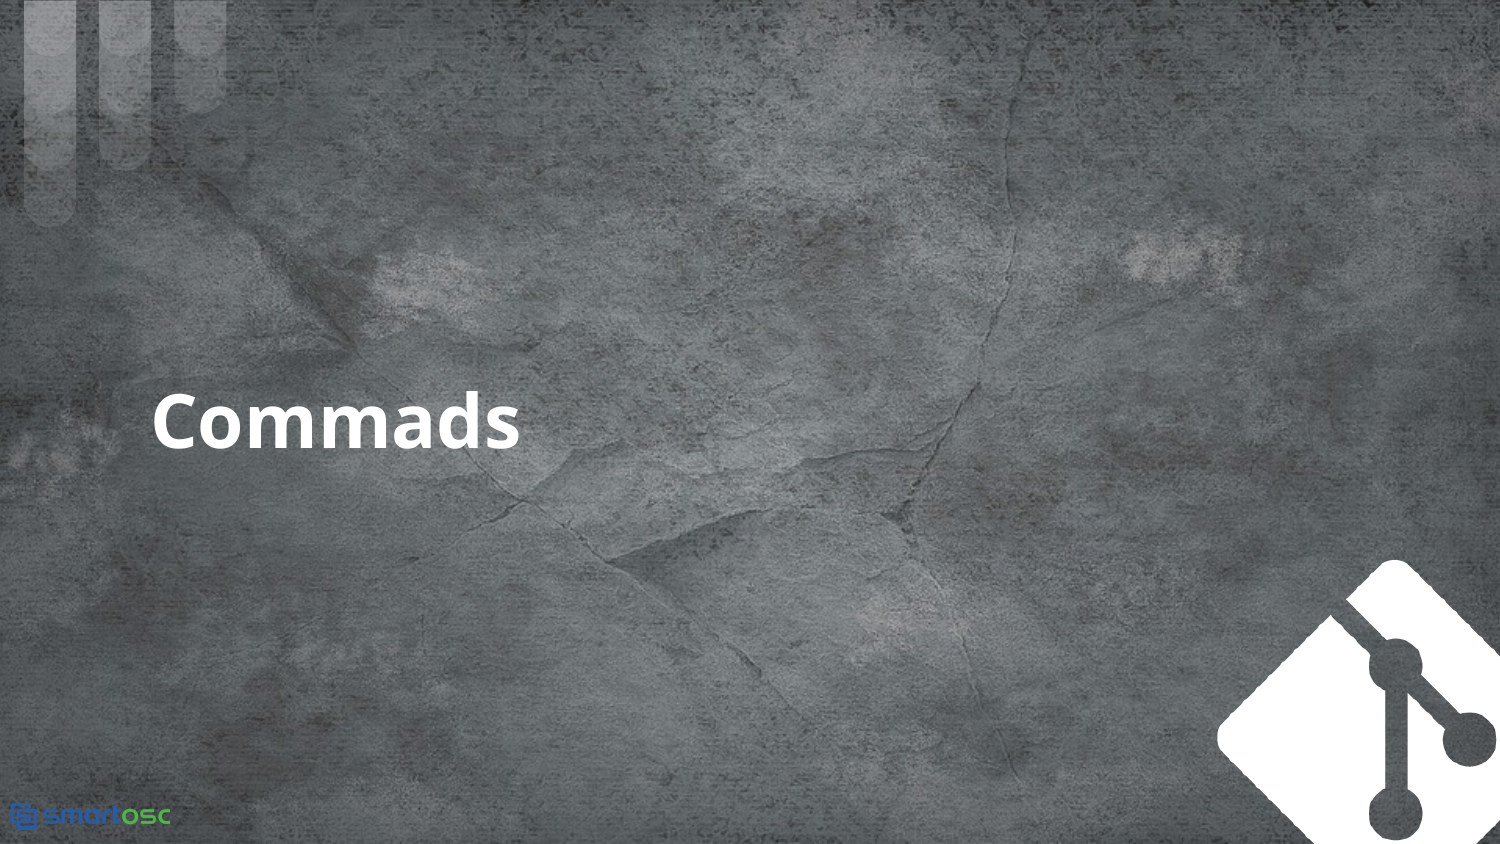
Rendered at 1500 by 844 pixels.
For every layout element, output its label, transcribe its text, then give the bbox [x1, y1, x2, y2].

picture [0, 0, 1500, 844]
title Commads [135, 264, 1097, 572]
